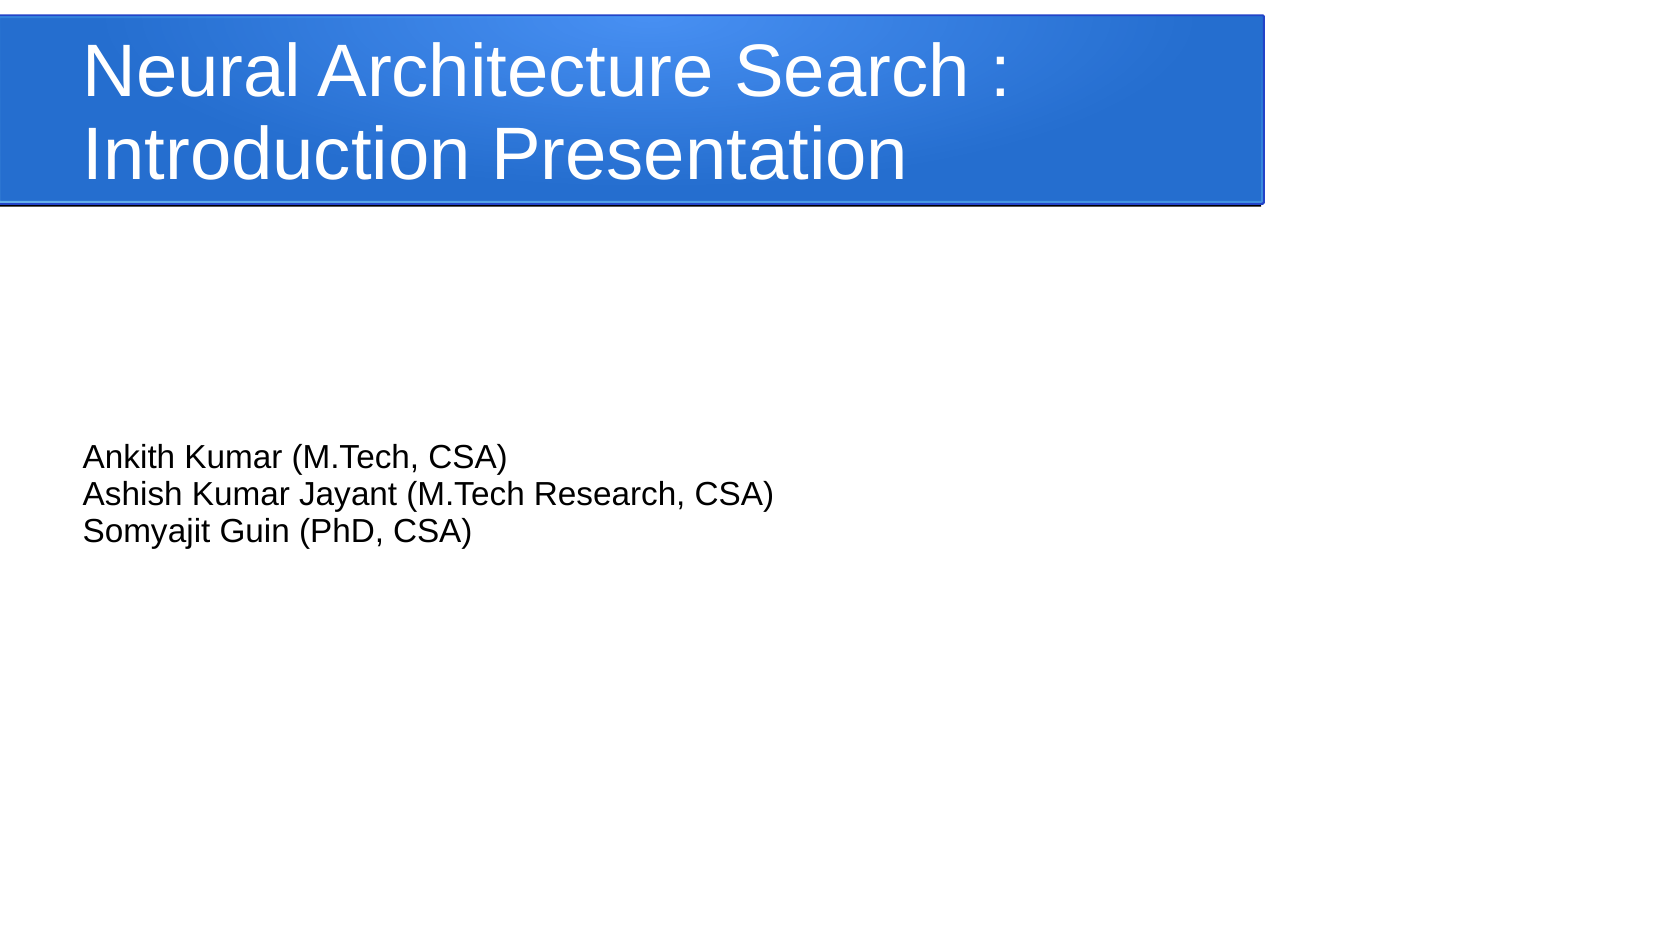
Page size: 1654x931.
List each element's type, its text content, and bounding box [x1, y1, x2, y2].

title Neural Architecture Search : Introduction Presentation [82, 29, 1235, 196]
subtitle Ankith Kumar (M.Tech, CSA) Ashish Kumar Jayant (M.Tech Research, CSA) Somyajit Guin (PhD, CSA) [82, 224, 1571, 764]
